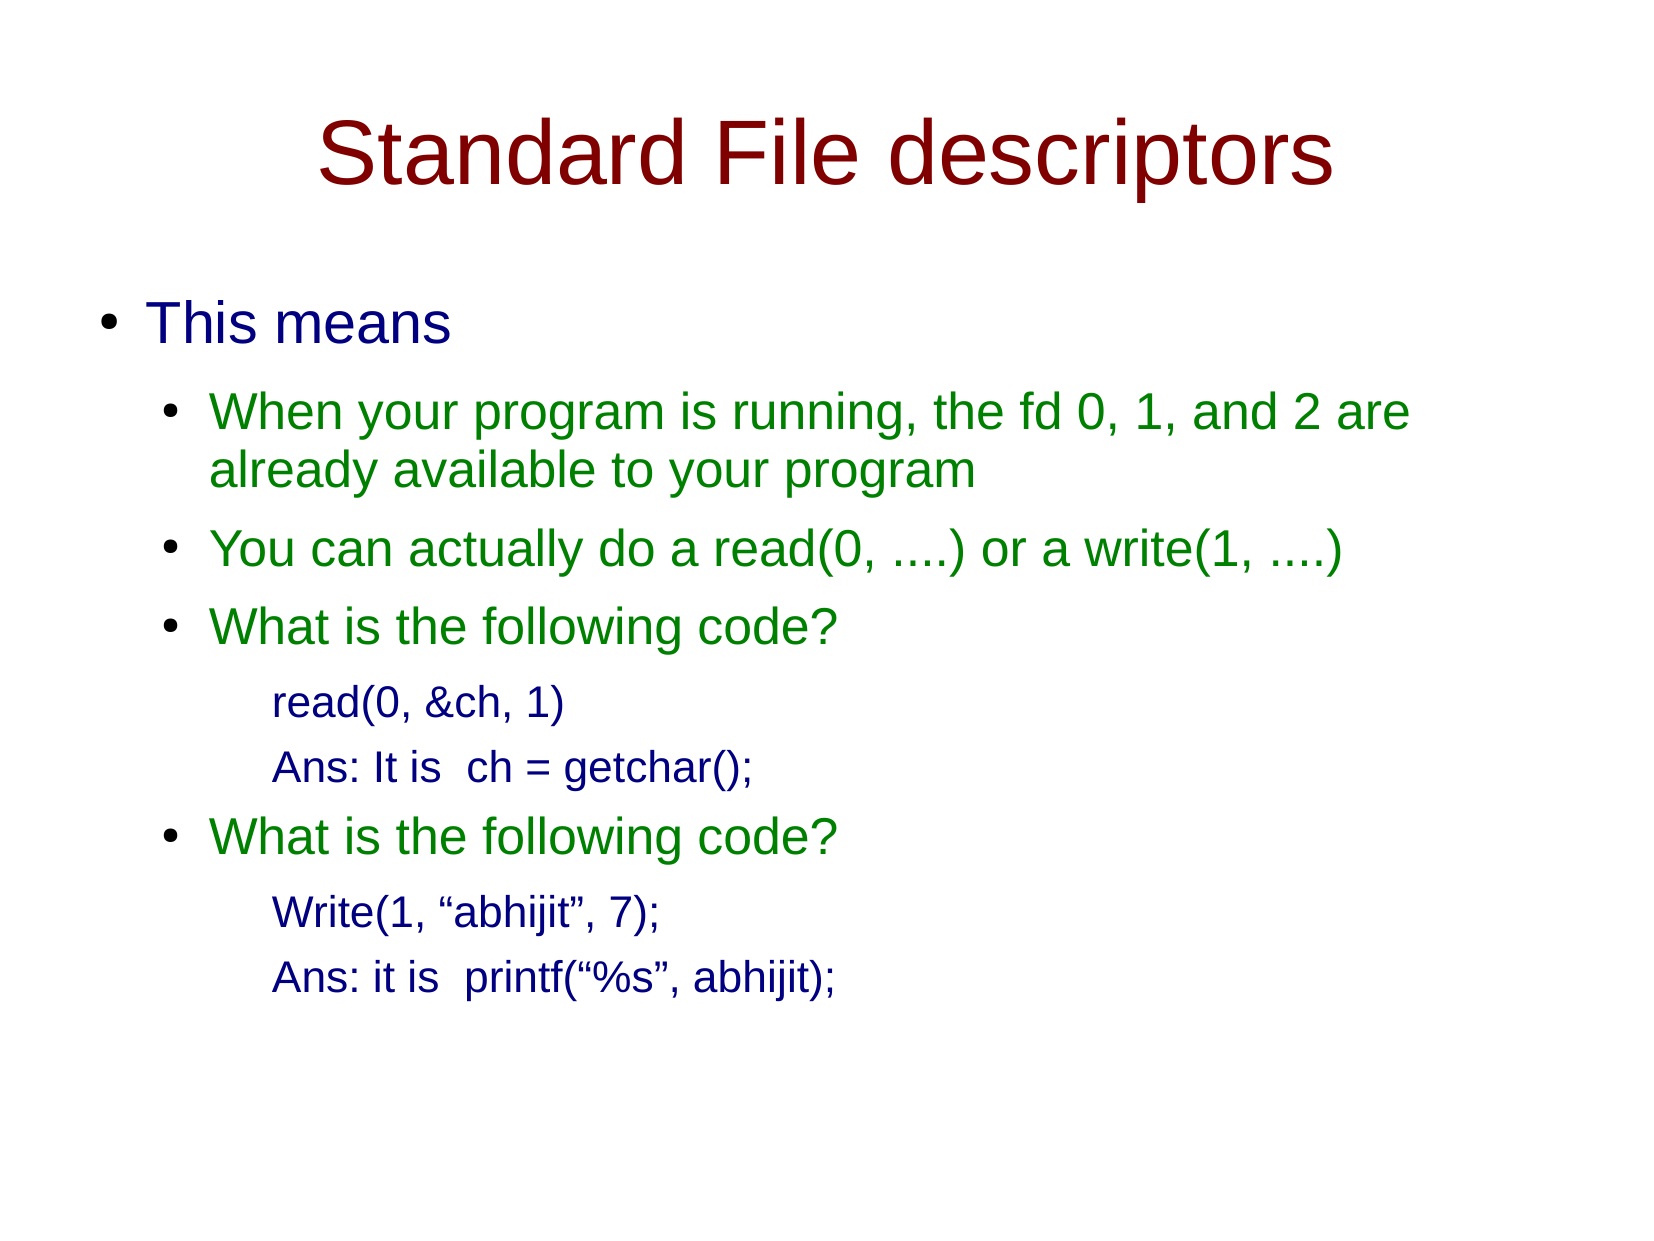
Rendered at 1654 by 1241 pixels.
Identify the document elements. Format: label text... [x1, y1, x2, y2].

list This means When your program is running, the fd 0, 1, and 2 are already available to your program You can actually do a read(0, ....) or a write(1, ....) What is the following code? read(0, &ch, 1) Ans: It is ch = getchar(); What is the following code? Write(1, “abhijit”, 7); Ans: it is printf(“%s”, abhijit); [82, 290, 1571, 1010]
title Standard File descriptors [82, 49, 1571, 257]
